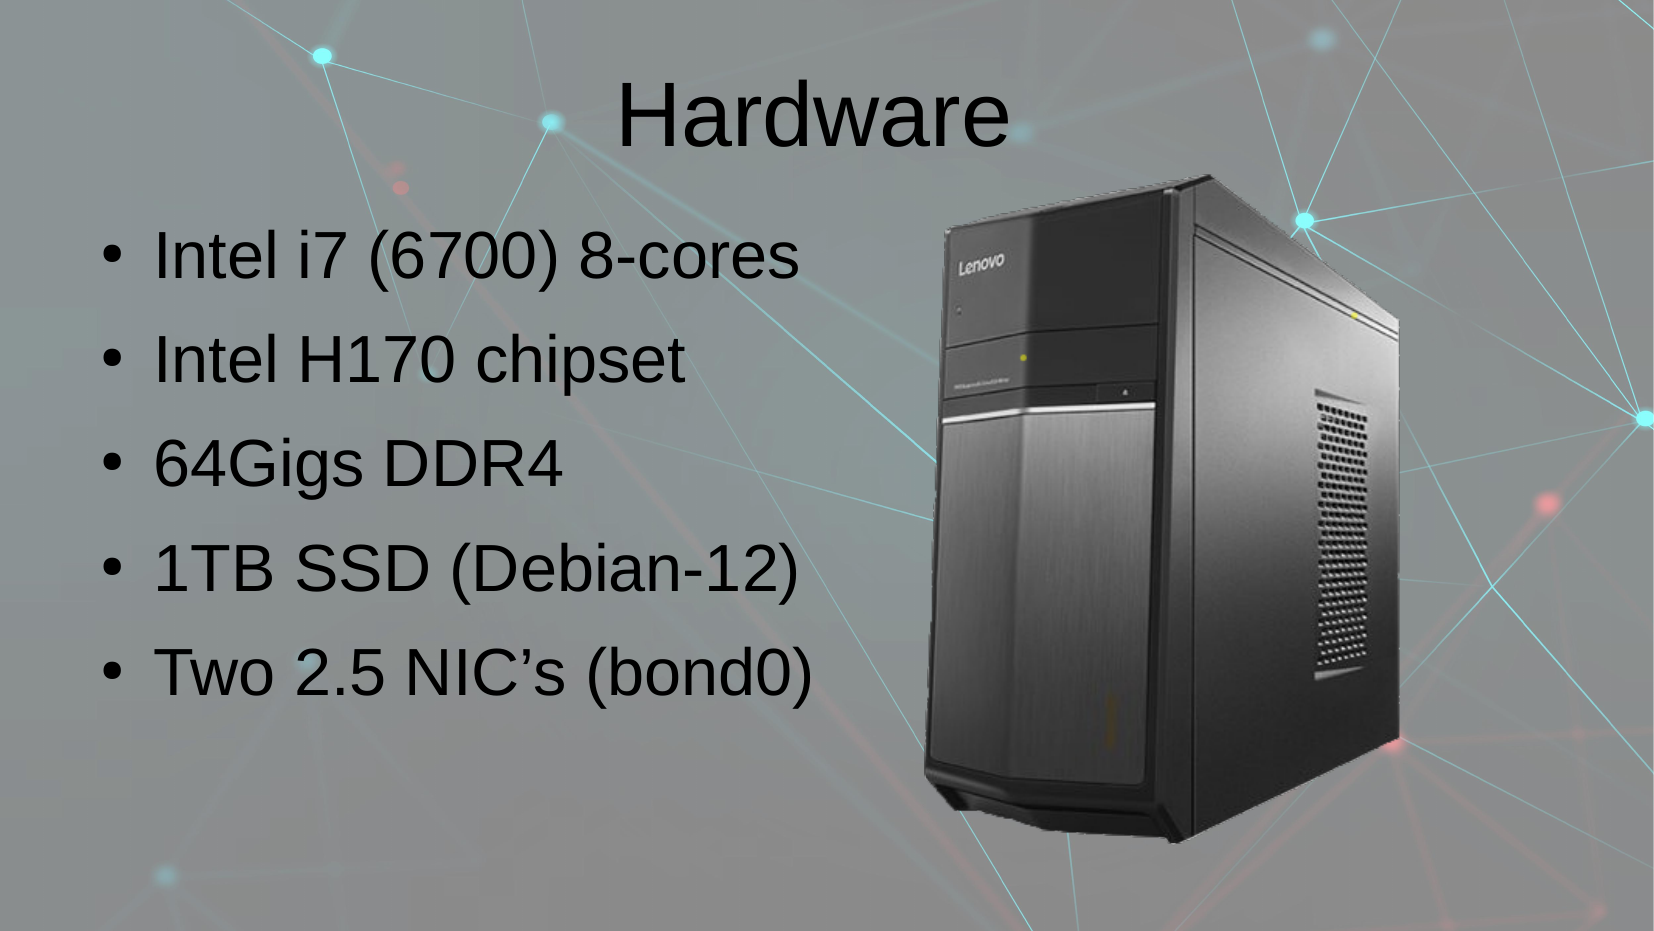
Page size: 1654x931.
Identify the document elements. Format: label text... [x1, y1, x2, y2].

list Intel i7 (6700) 8-cores Intel H170 chipset 64Gigs DDR4 1TB SSD (Debian-12) Two 2.5 NIC’s (bond0) [82, 217, 774, 758]
title Hardware [82, 37, 1571, 193]
picture [0, 0, 1654, 931]
